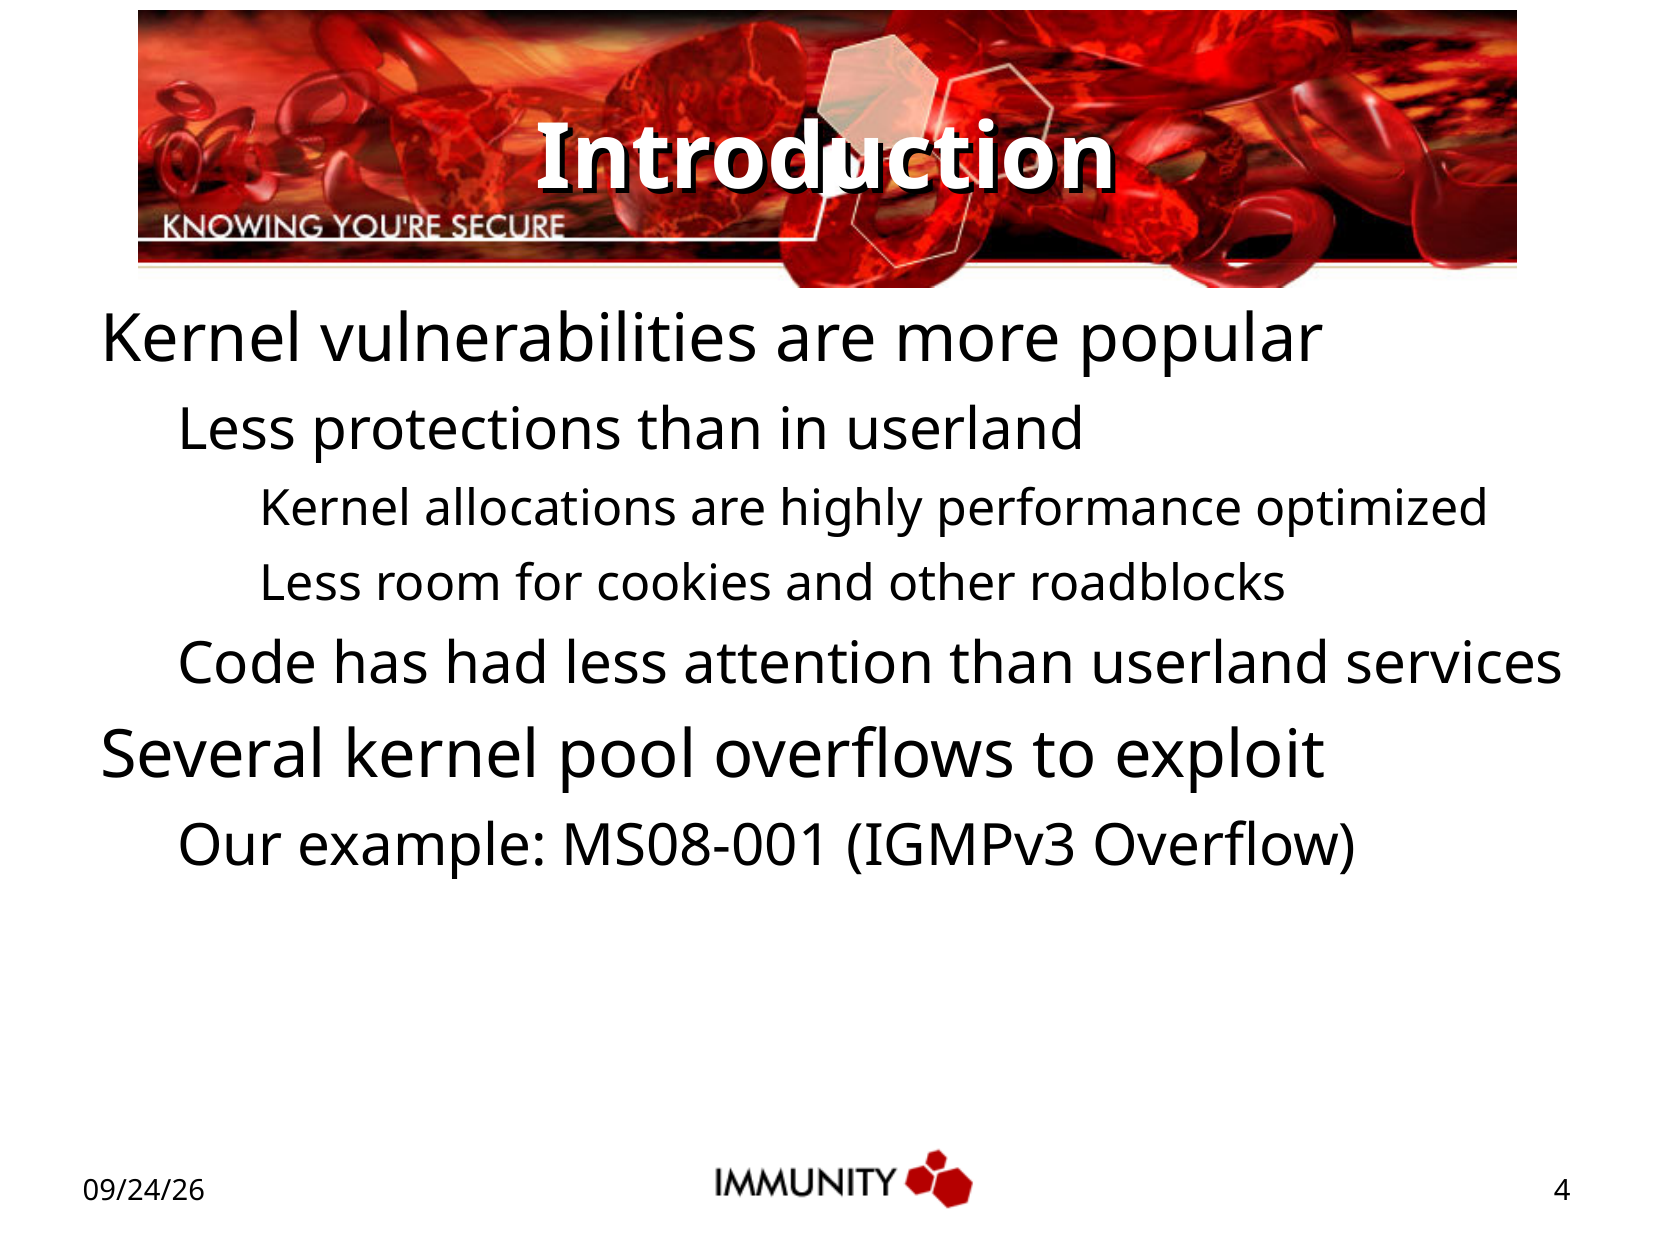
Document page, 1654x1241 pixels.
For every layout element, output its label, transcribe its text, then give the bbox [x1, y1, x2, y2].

picture [694, 1130, 984, 1235]
picture [138, 257, 1517, 288]
list Kernel vulnerabilities are more popular Less protections than in userland Kernel allocations are highly performance optimized Less room for cookies and other roadblocks Code has had less attention than userland services Several kernel pool overflows to exploit Our example: MS08-001 (IGMPv3 Overflow) [82, 290, 1571, 1094]
picture [138, 10, 1517, 49]
title Introduction [82, 49, 1571, 257]
